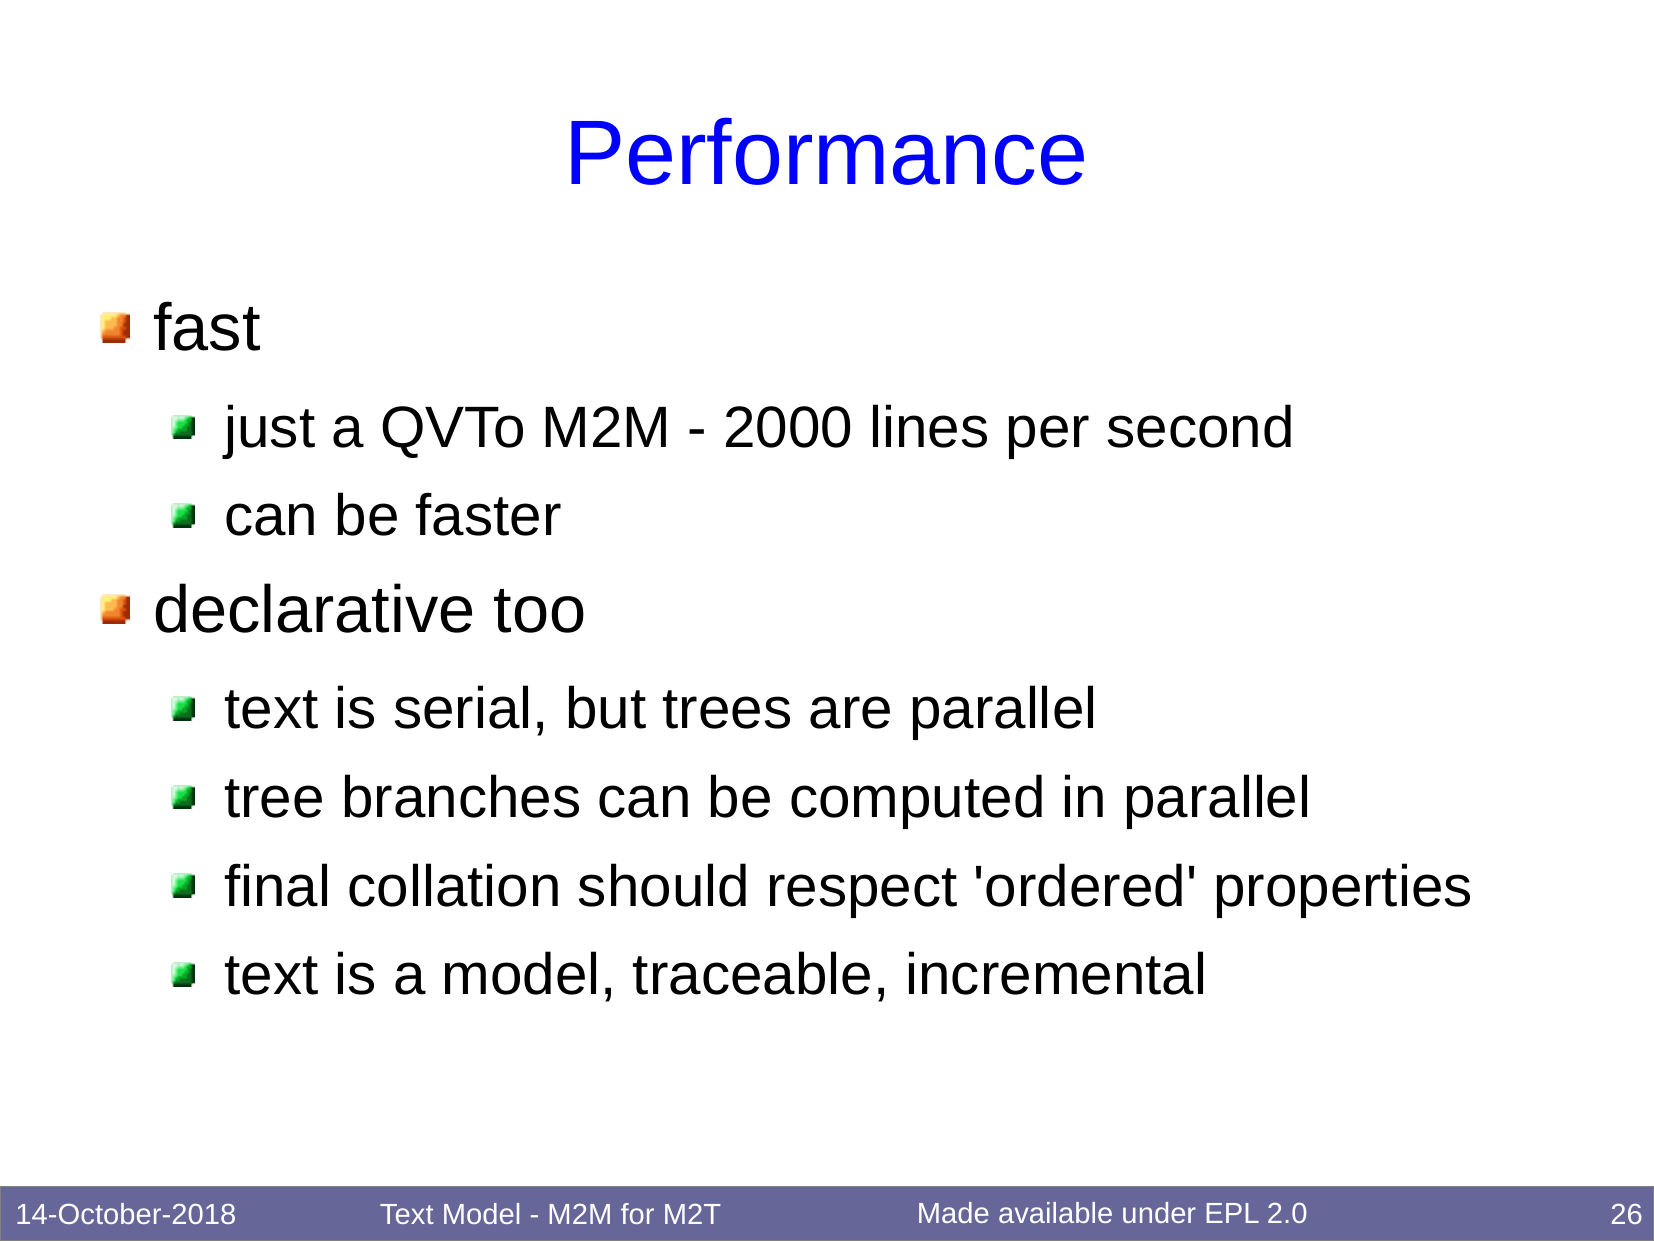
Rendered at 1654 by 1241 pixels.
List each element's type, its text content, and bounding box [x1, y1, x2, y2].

list fast just a QVTo M2M - 2000 lines per second can be faster declarative too text is serial, but trees are parallel tree branches can be computed in parallel final collation should respect 'ordered' properties text is a model, traceable, incremental [82, 290, 1571, 1109]
title Performance [82, 49, 1571, 257]
